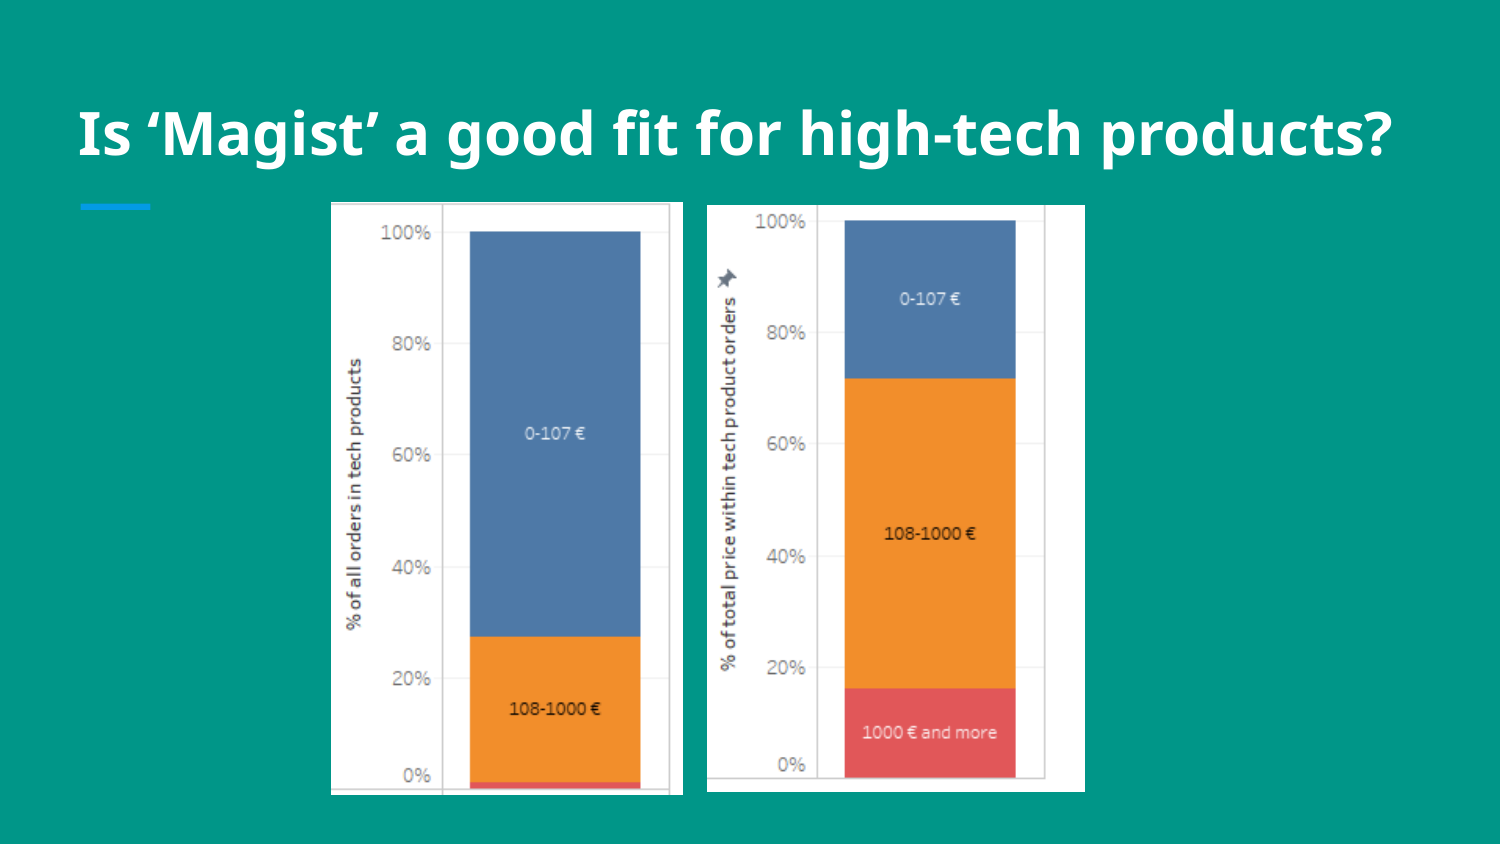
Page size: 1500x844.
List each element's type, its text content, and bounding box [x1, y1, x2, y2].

title Is ‘Magist’ a good fit for high-tech products? [63, 75, 1437, 188]
picture [331, 202, 683, 795]
picture [707, 205, 1085, 792]
